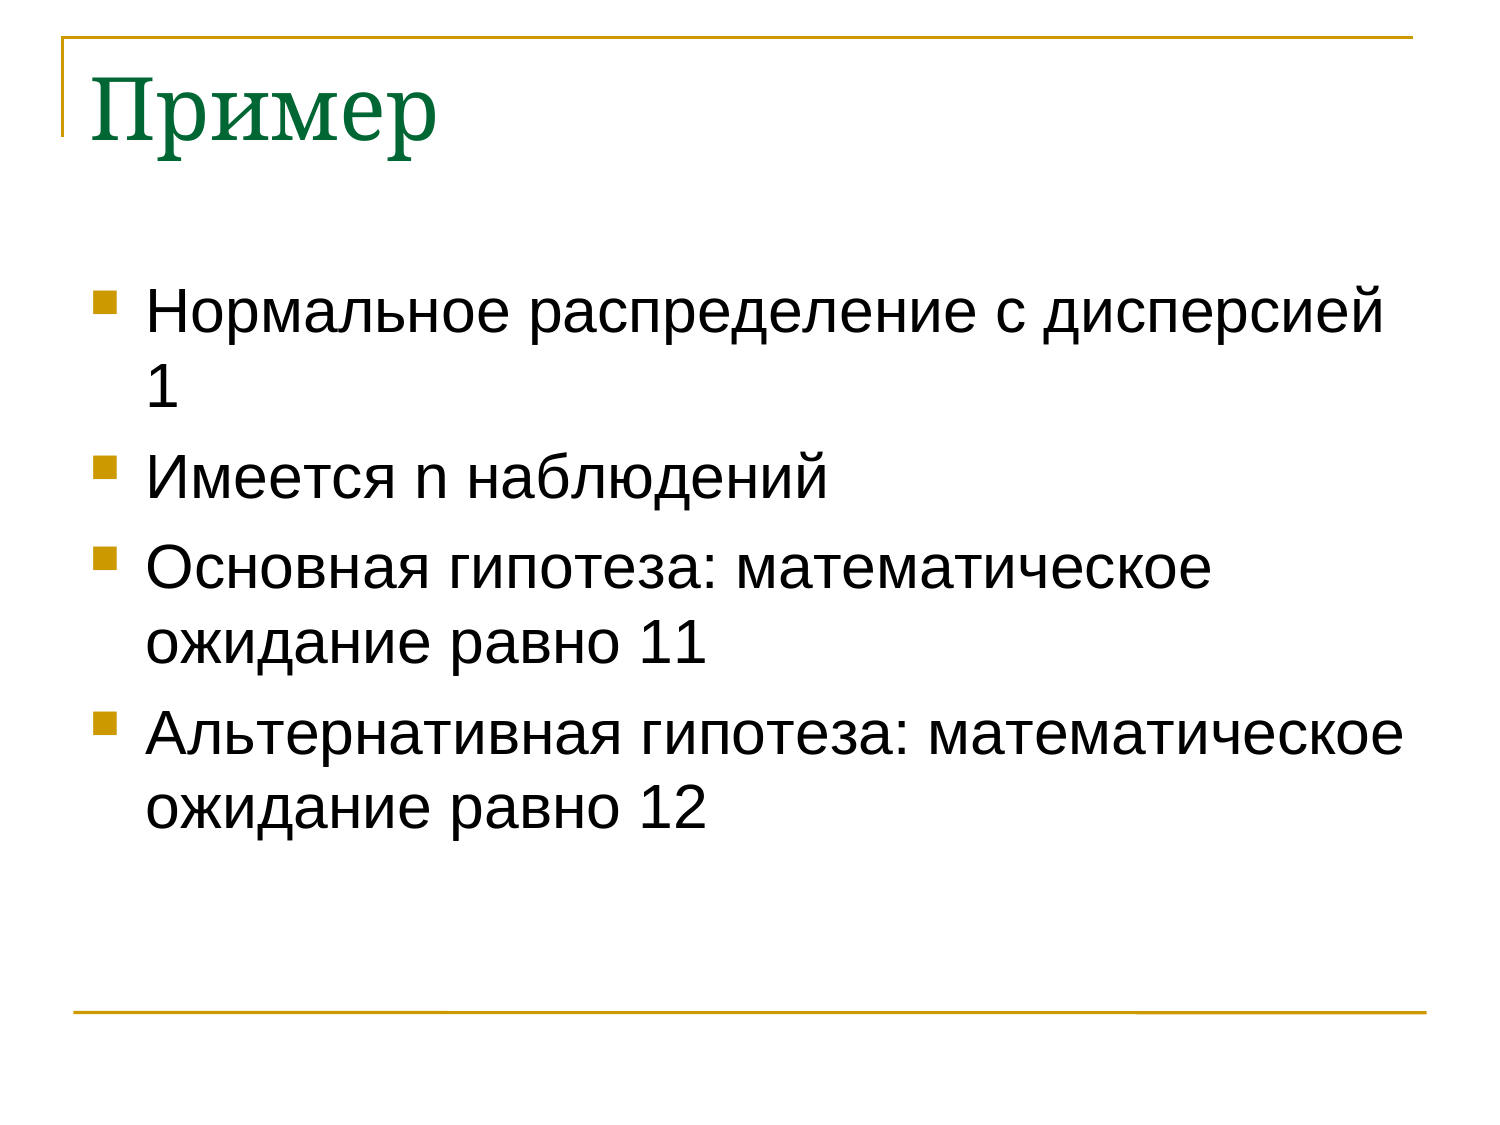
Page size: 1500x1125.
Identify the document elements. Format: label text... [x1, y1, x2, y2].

list Нормальное распределение с дисперсией 1 Имеется n наблюдений Основная гипотеза: математическое ожидание равно 11 Альтернативная гипотеза: математическое ожидание равно 12 [75, 262, 1426, 1006]
title Пример [75, 45, 1426, 233]
